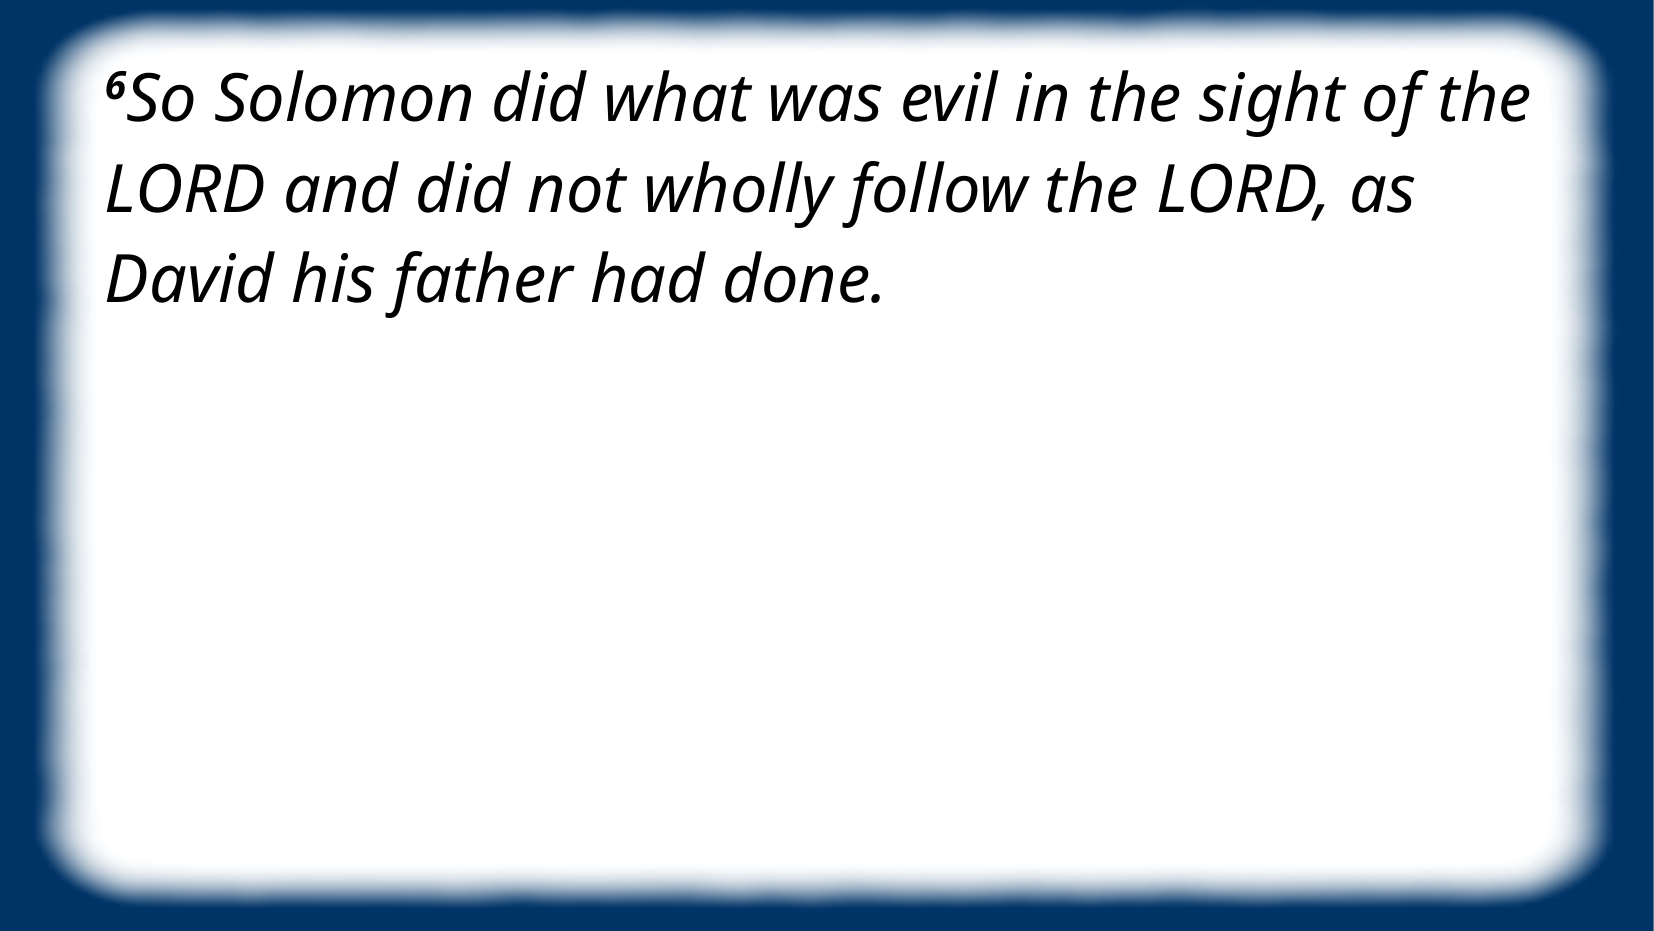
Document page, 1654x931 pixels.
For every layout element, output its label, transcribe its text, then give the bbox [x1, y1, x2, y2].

picture [0, 0, 1654, 931]
text_box 6So Solomon did what was evil in the sight of the LORD and did not wholly follow the LORD, as David his father had done. [90, 42, 1561, 331]
